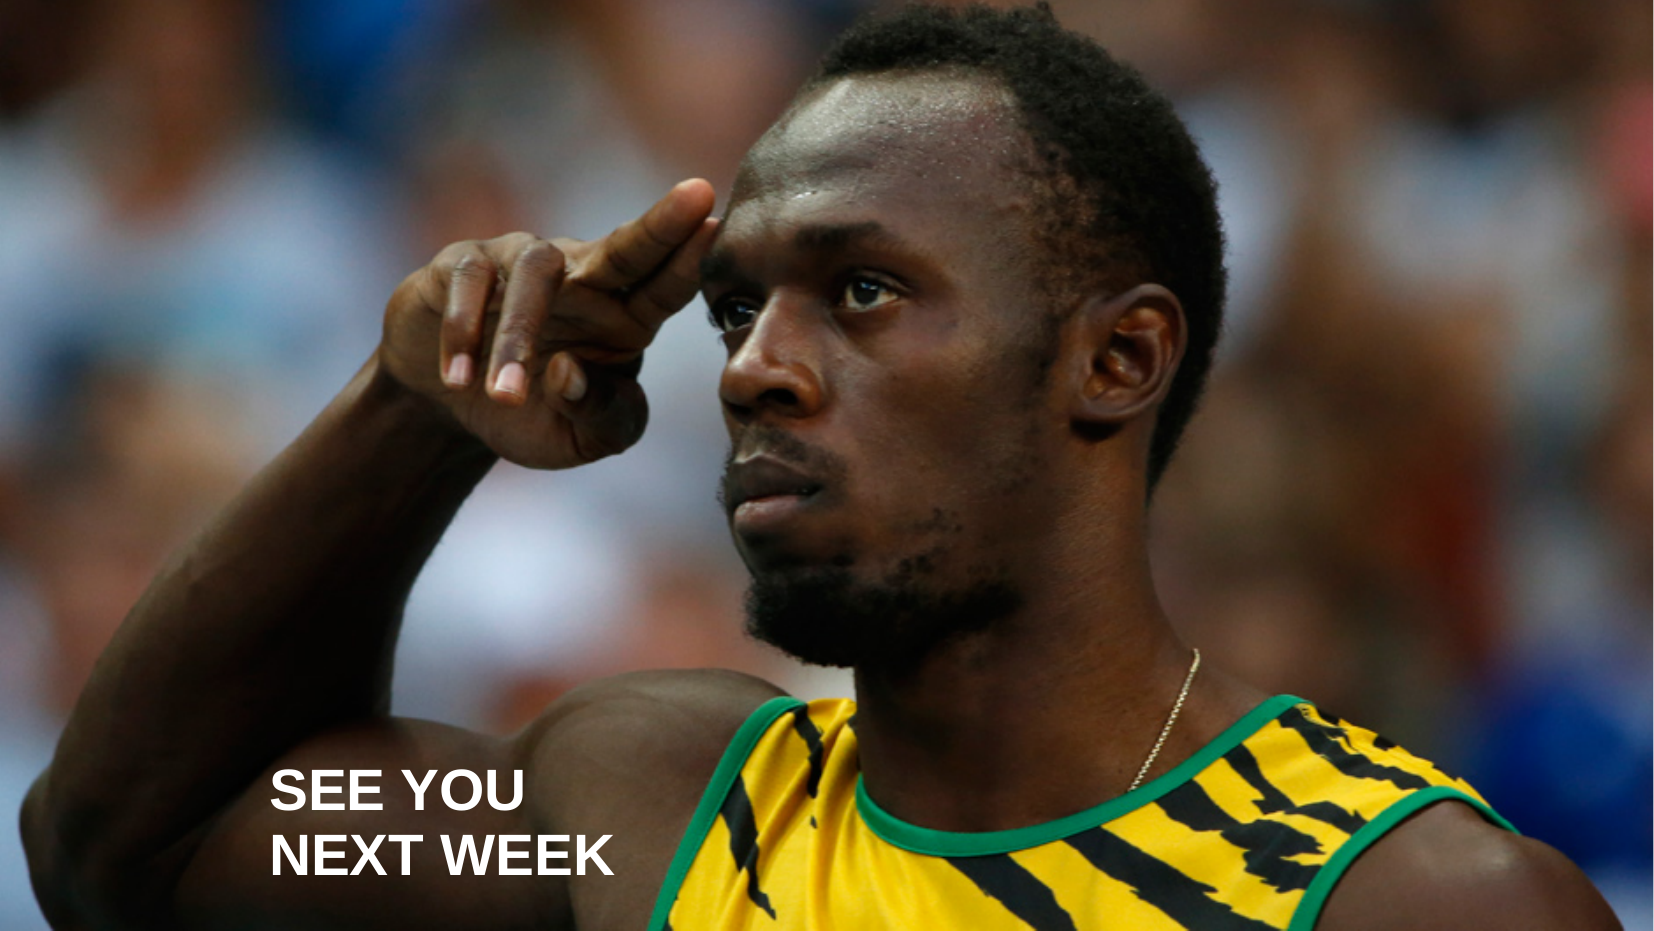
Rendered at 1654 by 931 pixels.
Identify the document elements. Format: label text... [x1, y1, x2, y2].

picture [0, 0, 1654, 931]
text_box SEE YOU NEXT WEEK [254, 750, 631, 895]
